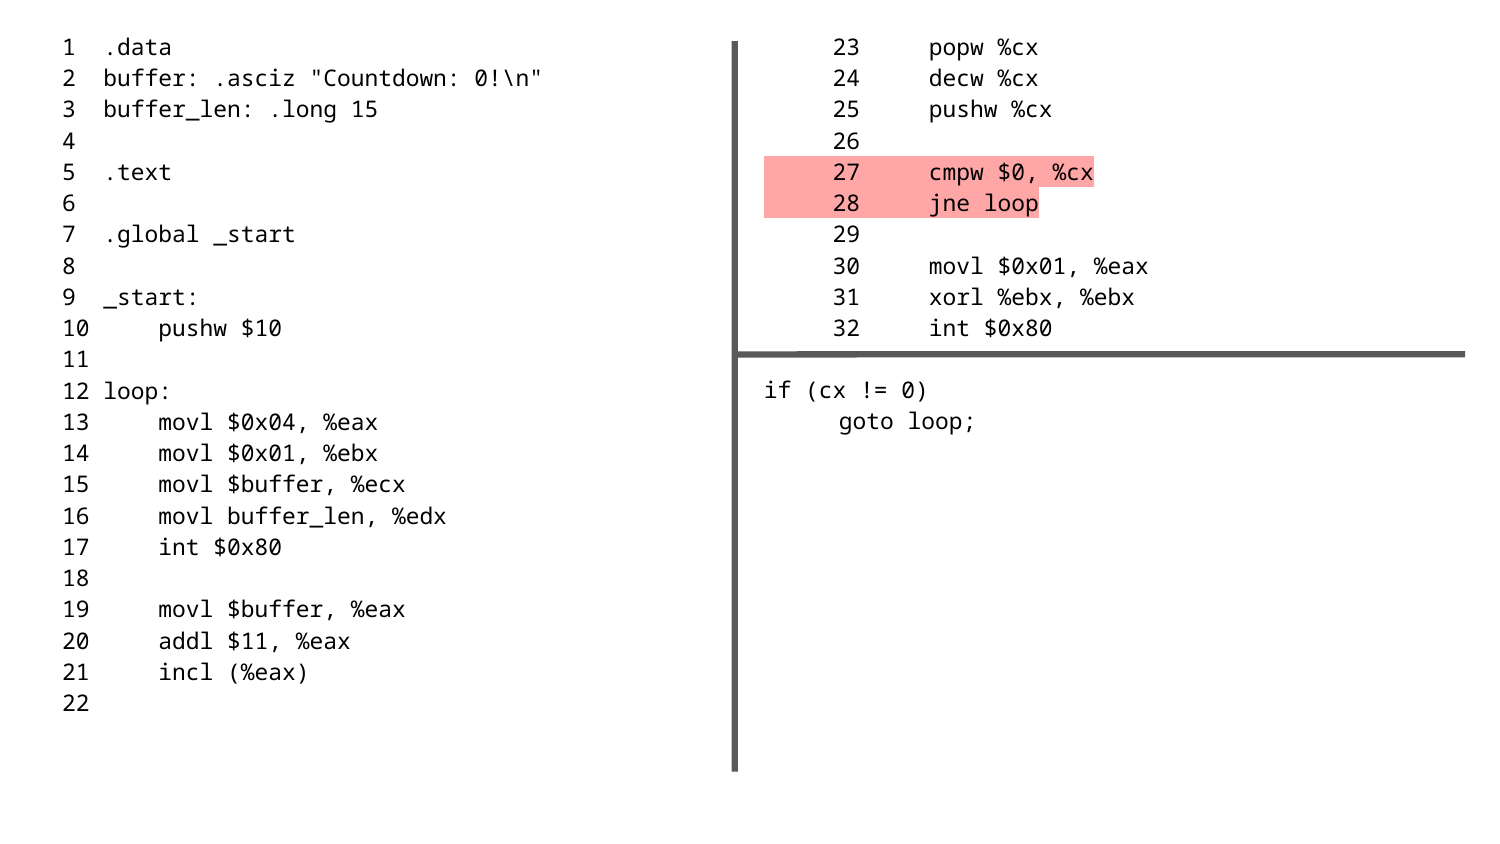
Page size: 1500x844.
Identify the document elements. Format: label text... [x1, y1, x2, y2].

text_box if (cx != 0) goto loop; [749, 366, 1441, 792]
text_box 1 .data 2 buffer: .asciz "Countdown: 0!\n" 3 buffer_len: .long 15 4 5 .text 6 7 .global _start 8 9 _start: 10 pushw $10 11 12 loop: 13 movl $0x04, %eax 14 movl $0x01, %ebx 15 movl $buffer, %ecx 16 movl buffer_len, %edx 17 int $0x80 18 19 movl $buffer, %eax 20 addl $11, %eax 21 incl (%eax) 22 [47, 23, 559, 735]
text_box 23 popw %cx 24 decw %cx 25 pushw %cx 26 27 cmpw $0, %cx 28 jne loop 29 30 movl $0x01, %eax 31 xorl %ebx, %ebx 32 int $0x80 [749, 23, 1164, 351]
